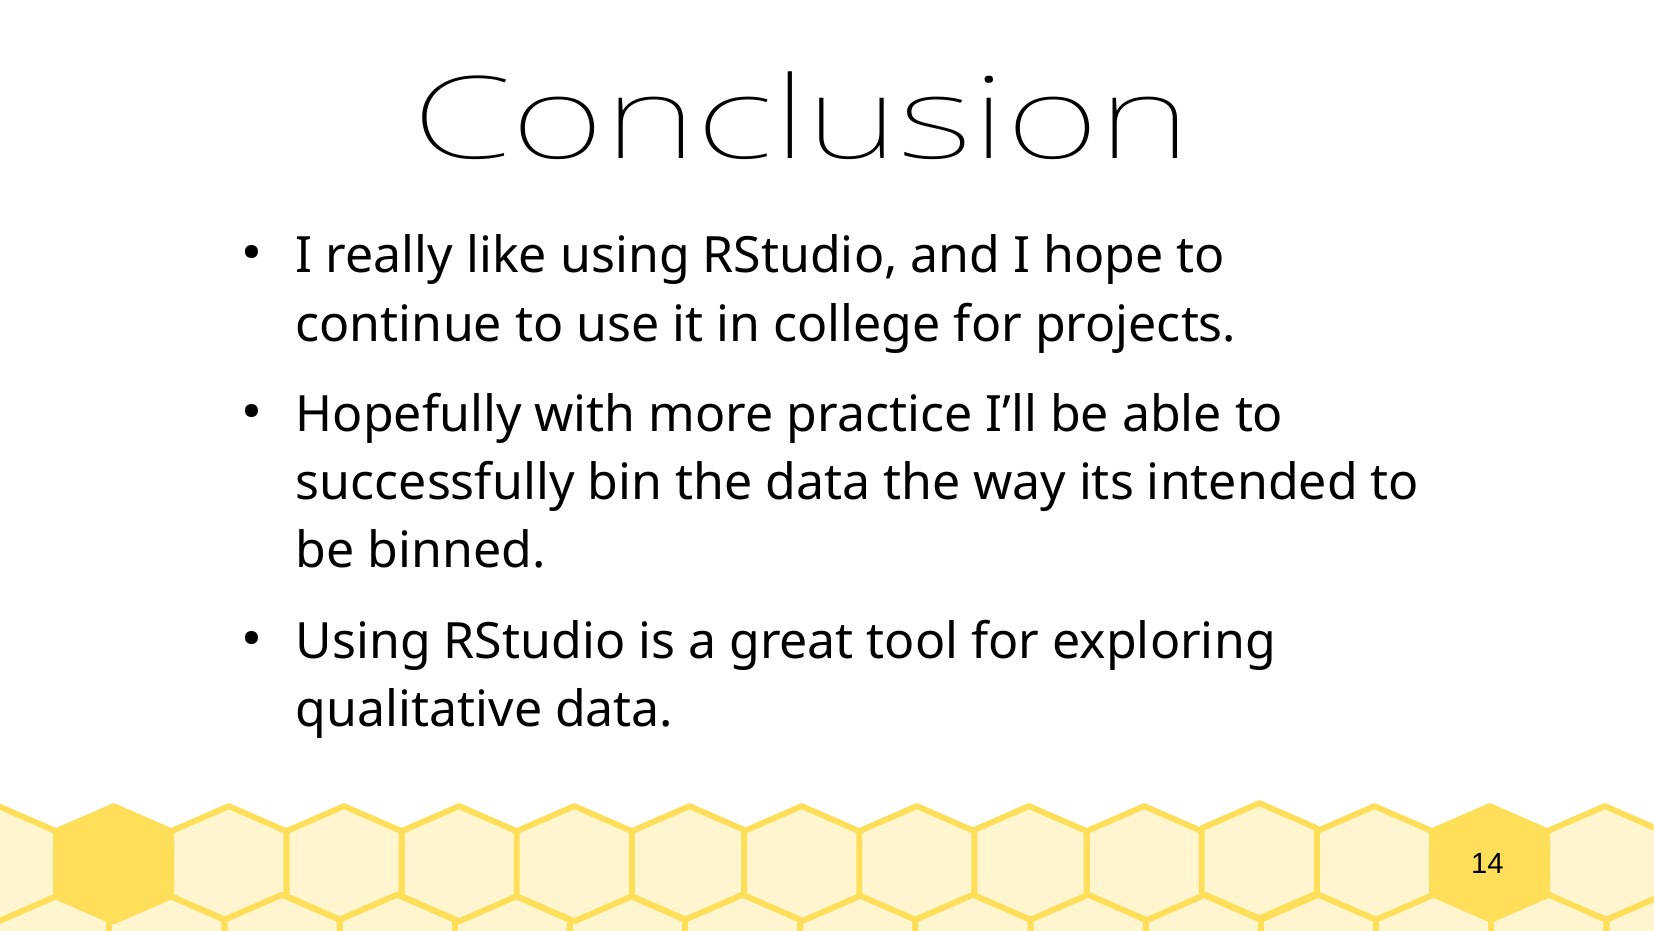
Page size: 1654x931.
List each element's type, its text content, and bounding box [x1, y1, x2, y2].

title Conclusion [412, 37, 1193, 193]
list I really like using RStudio, and I hope to continue to use it in college for projects. Hopefully with more practice I’ll be able to successfully bin the data the way its intended to be binned. Using RStudio is a great tool for exploring qualitative data. [222, 210, 1426, 751]
